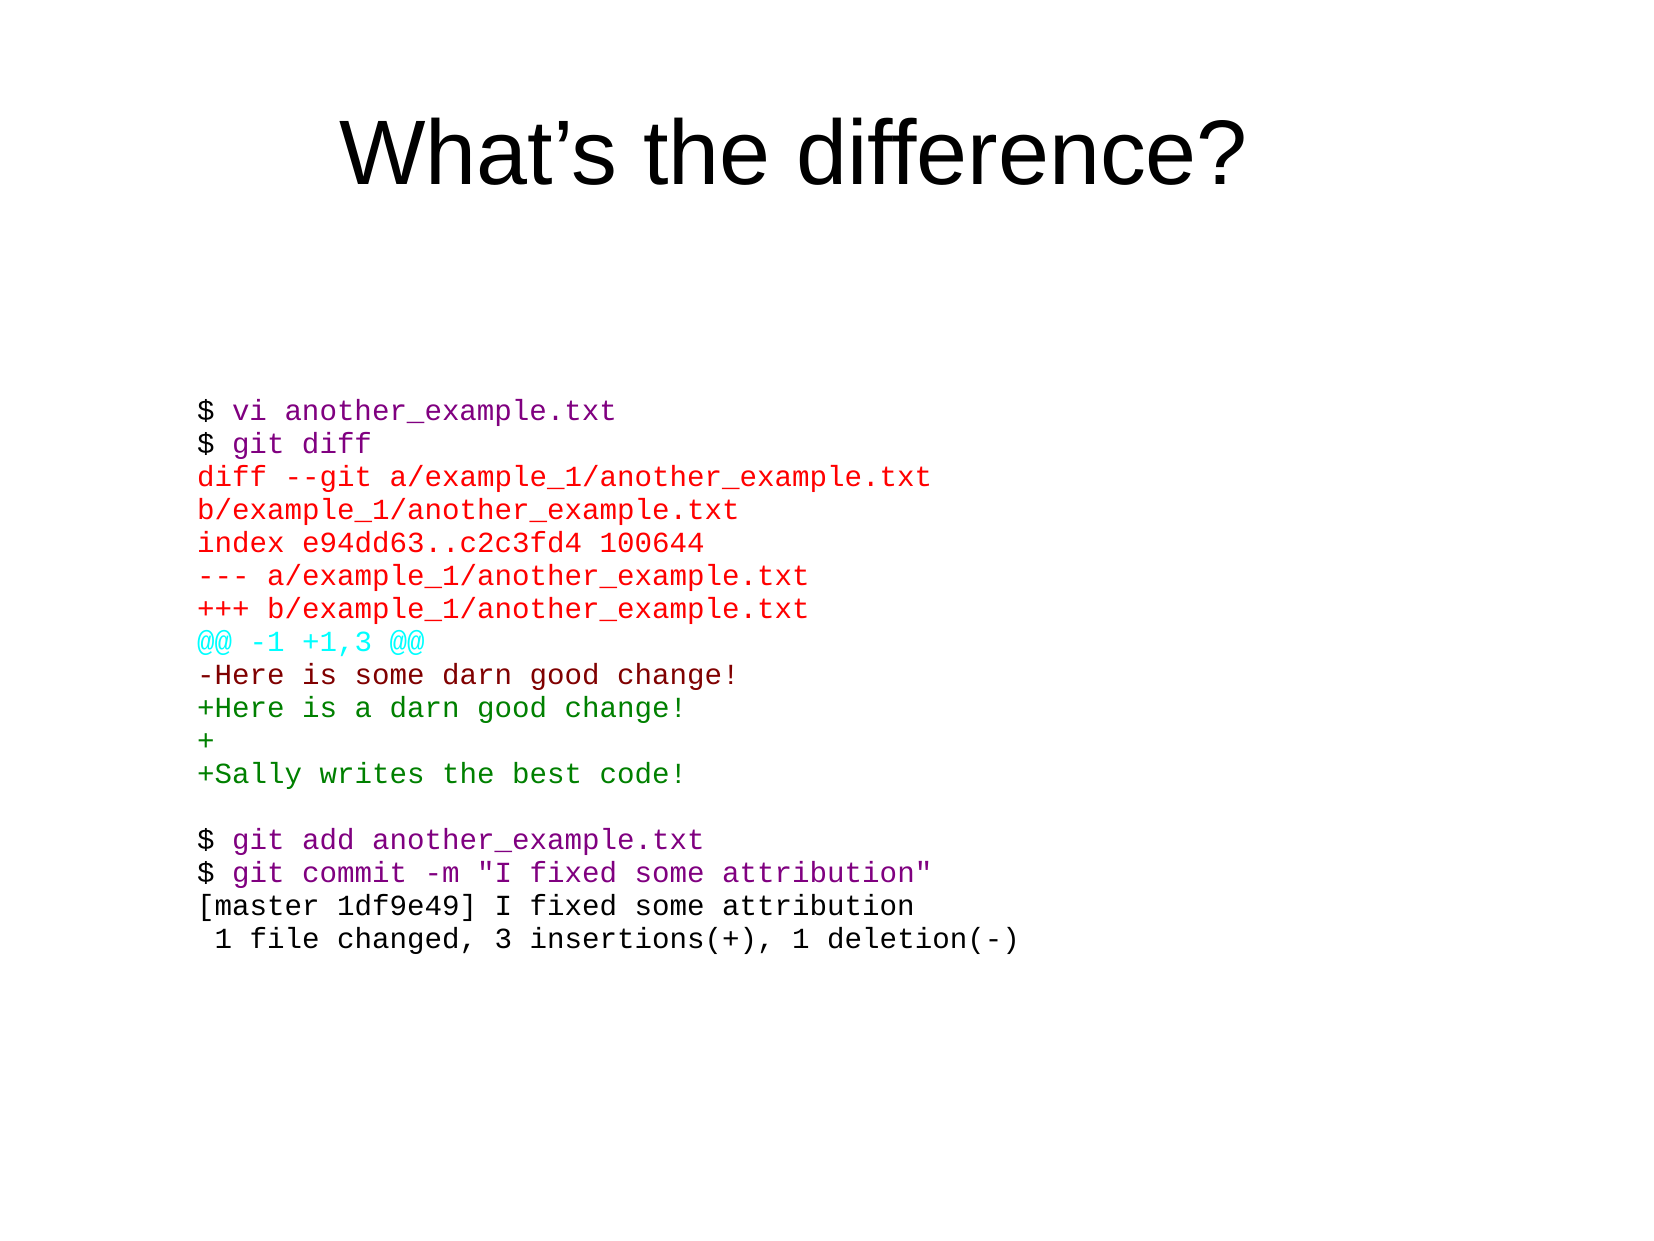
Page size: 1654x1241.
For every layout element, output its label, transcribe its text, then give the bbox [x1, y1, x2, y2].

title What’s the difference? [82, 49, 1571, 257]
text_box $ vi another_example.txt $ git diff diff --git a/example_1/another_example.txt b/example_1/another_example.txt index e94dd63..c2c3fd4 100644 --- a/example_1/another_example.txt +++ b/example_1/another_example.txt @@ -1 +1,3 @@ -Here is some darn good change! +Here is a darn good change! + +Sally writes the best code! $ git add another_example.txt $ git commit -m "I fixed some attribution" [master 1df9e49] I fixed some attribution 1 file changed, 3 insertions(+), 1 deletion(-) [182, 388, 1488, 1066]
